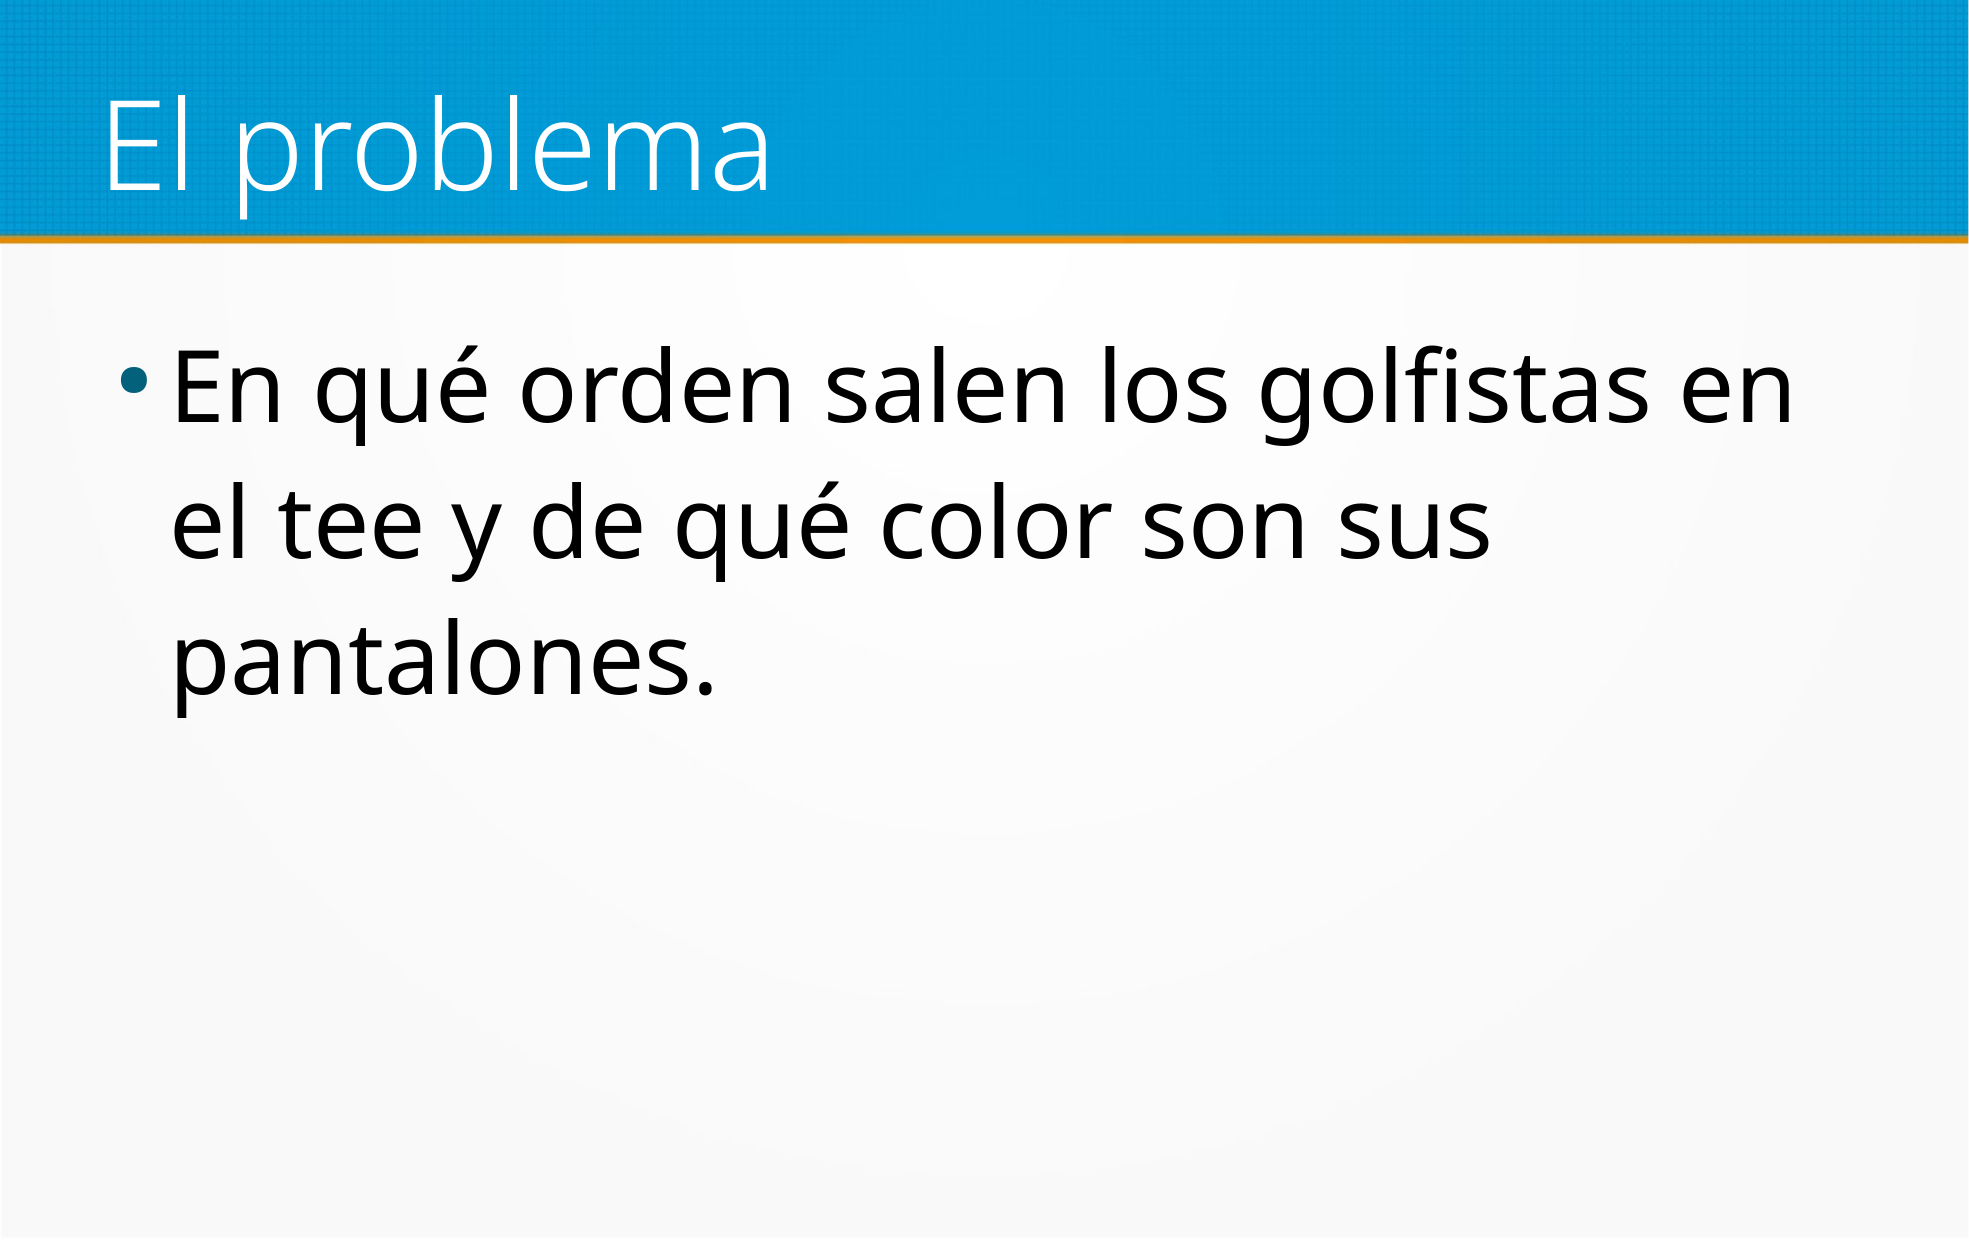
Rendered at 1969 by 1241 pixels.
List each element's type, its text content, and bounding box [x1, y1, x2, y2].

picture [0, 233, 1969, 1241]
title El problema [98, 19, 1870, 227]
list En qué orden salen los golfistas en el tee y de qué color son sus pantalones. [98, 315, 1861, 1081]
